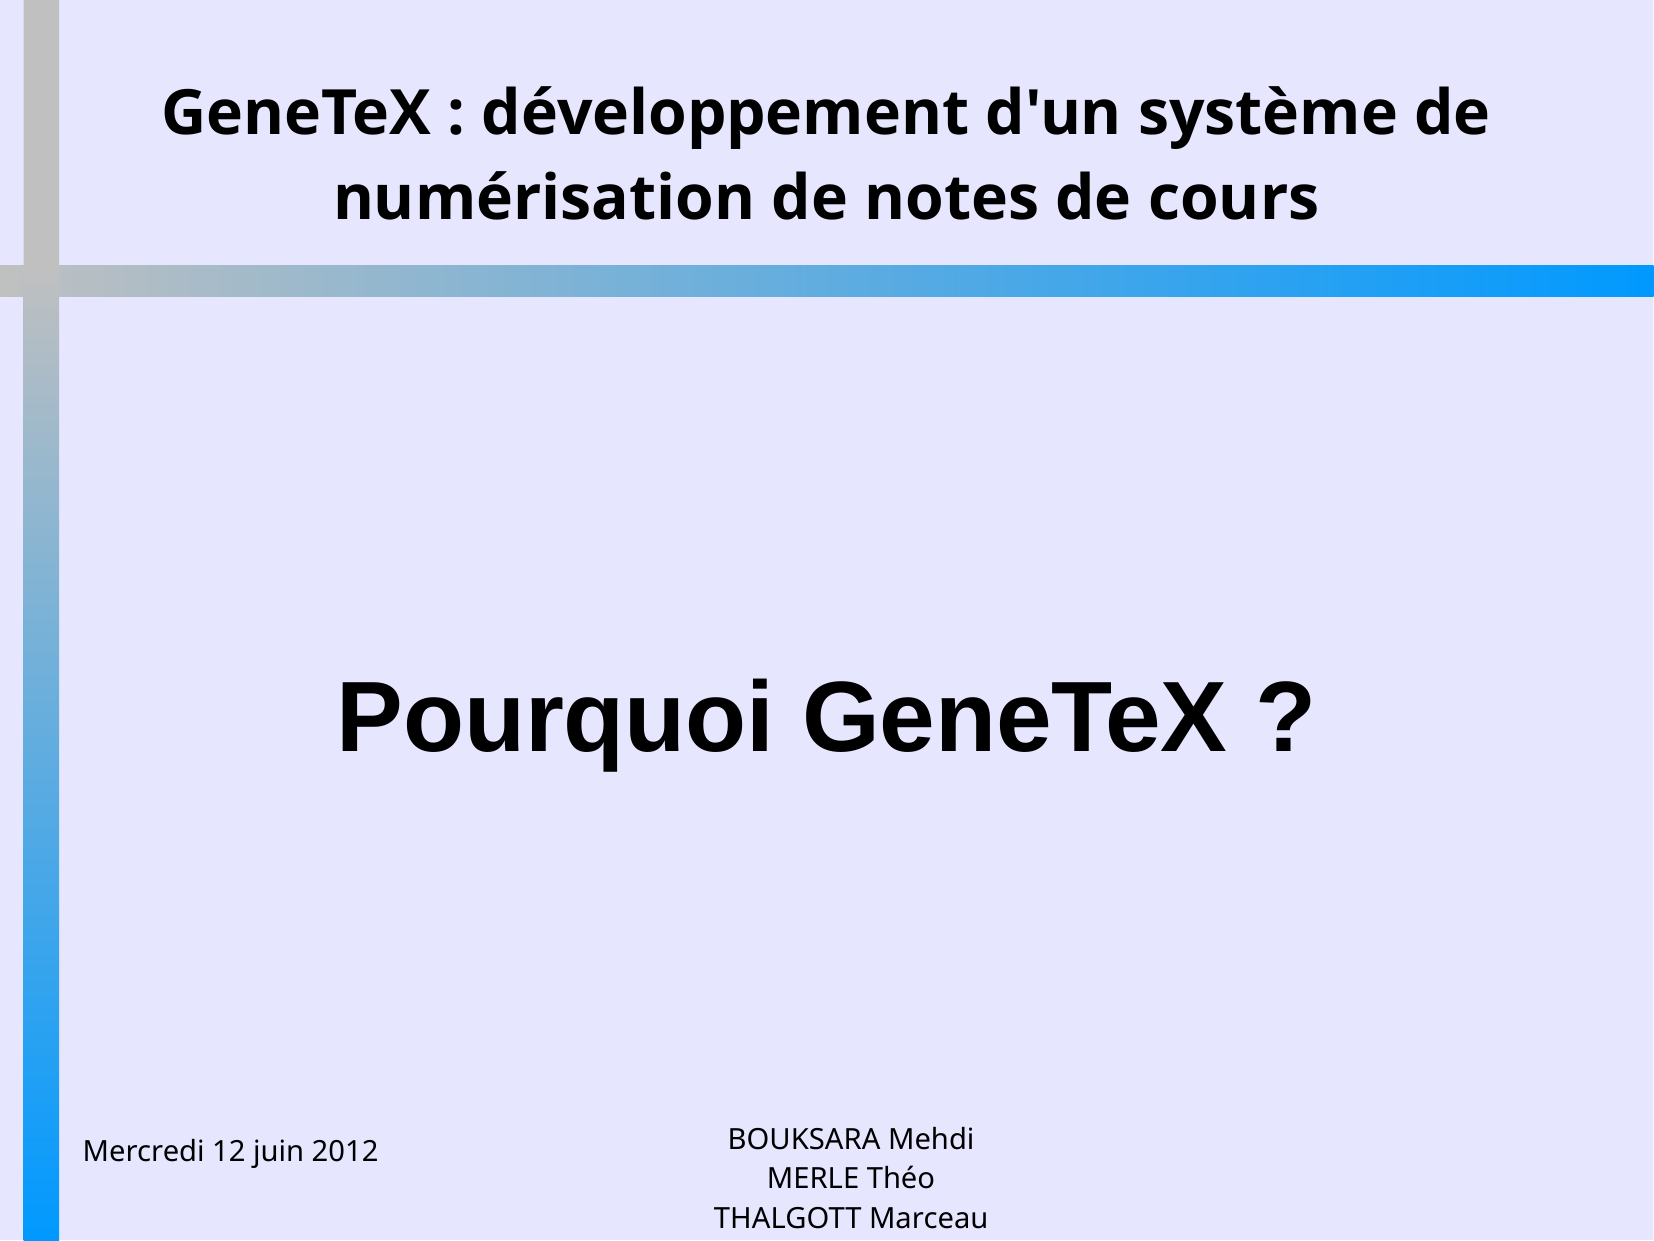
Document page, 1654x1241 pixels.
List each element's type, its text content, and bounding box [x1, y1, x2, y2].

title GeneTeX : développement d'un système de numérisation de notes de cours [82, 49, 1571, 257]
subtitle Pourquoi GeneTeX ? [82, 307, 1571, 1127]
